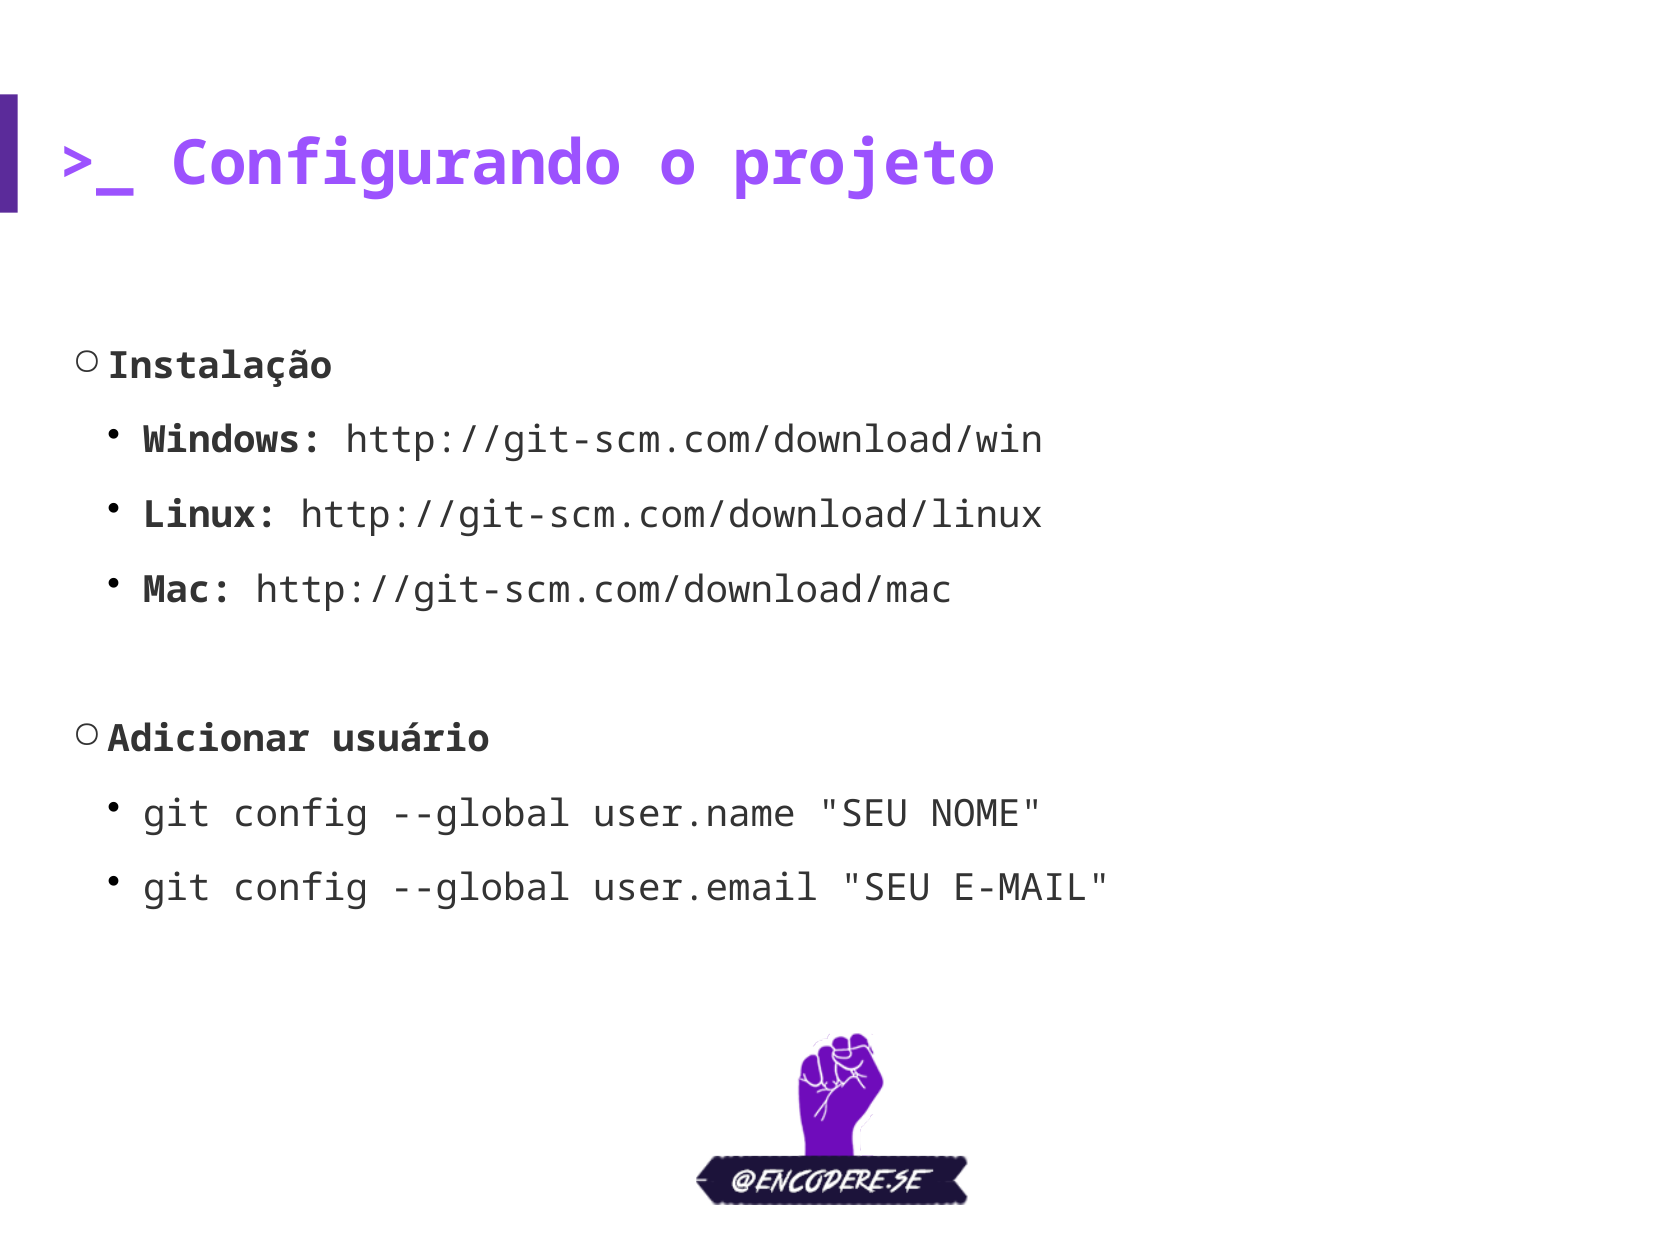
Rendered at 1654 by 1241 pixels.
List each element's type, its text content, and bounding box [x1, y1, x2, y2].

text_box Instalação Windows: http://git-scm.com/download/win Linux: http://git-scm.com/download/linux Mac: http://git-scm.com/download/mac Adicionar usuário git config --global user.name "SEU NOME" git config --global user.email "SEU E-MAIL" [57, 330, 1147, 949]
text_box [0, 94, 18, 213]
picture [696, 1027, 969, 1205]
title >_ Configurando o projeto [59, 118, 1489, 273]
